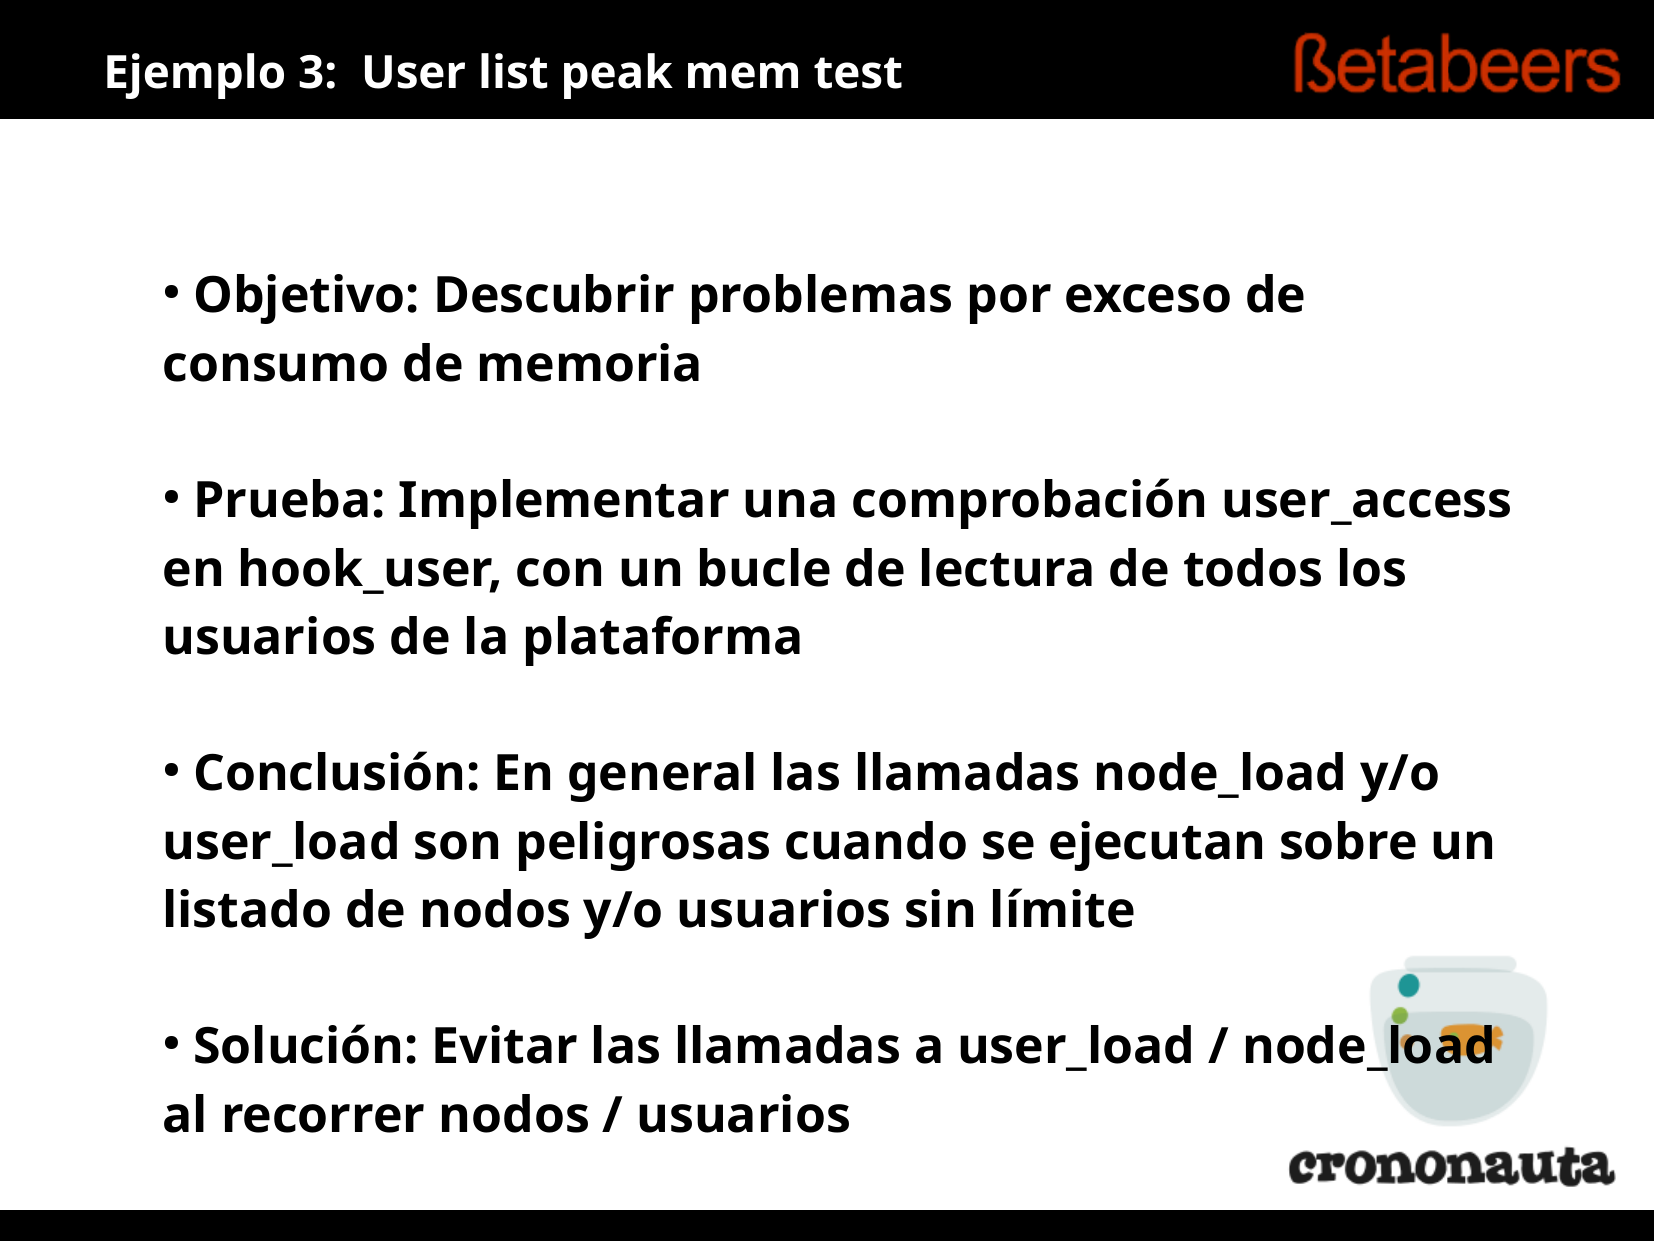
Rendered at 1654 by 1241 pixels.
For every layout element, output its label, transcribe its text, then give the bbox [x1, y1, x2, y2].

picture [1240, 944, 1637, 1196]
picture [1290, 29, 1625, 101]
text_box Objetivo: Descubrir problemas por exceso de consumo de memoria Prueba: Implementar una comprobación user_access en hook_user, con un bucle de lectura de todos los usuarios de la plataforma Conclusión: En general las llamadas node_load y/o user_load son peligrosas cuando se ejecutan sobre un listado de nodos y/o usuarios sin límite Solución: Evitar las llamadas a user_load / node_load al recorrer nodos / usuarios [147, 252, 1536, 995]
text_box Ejemplo 3: User list peak mem test [88, 31, 881, 99]
